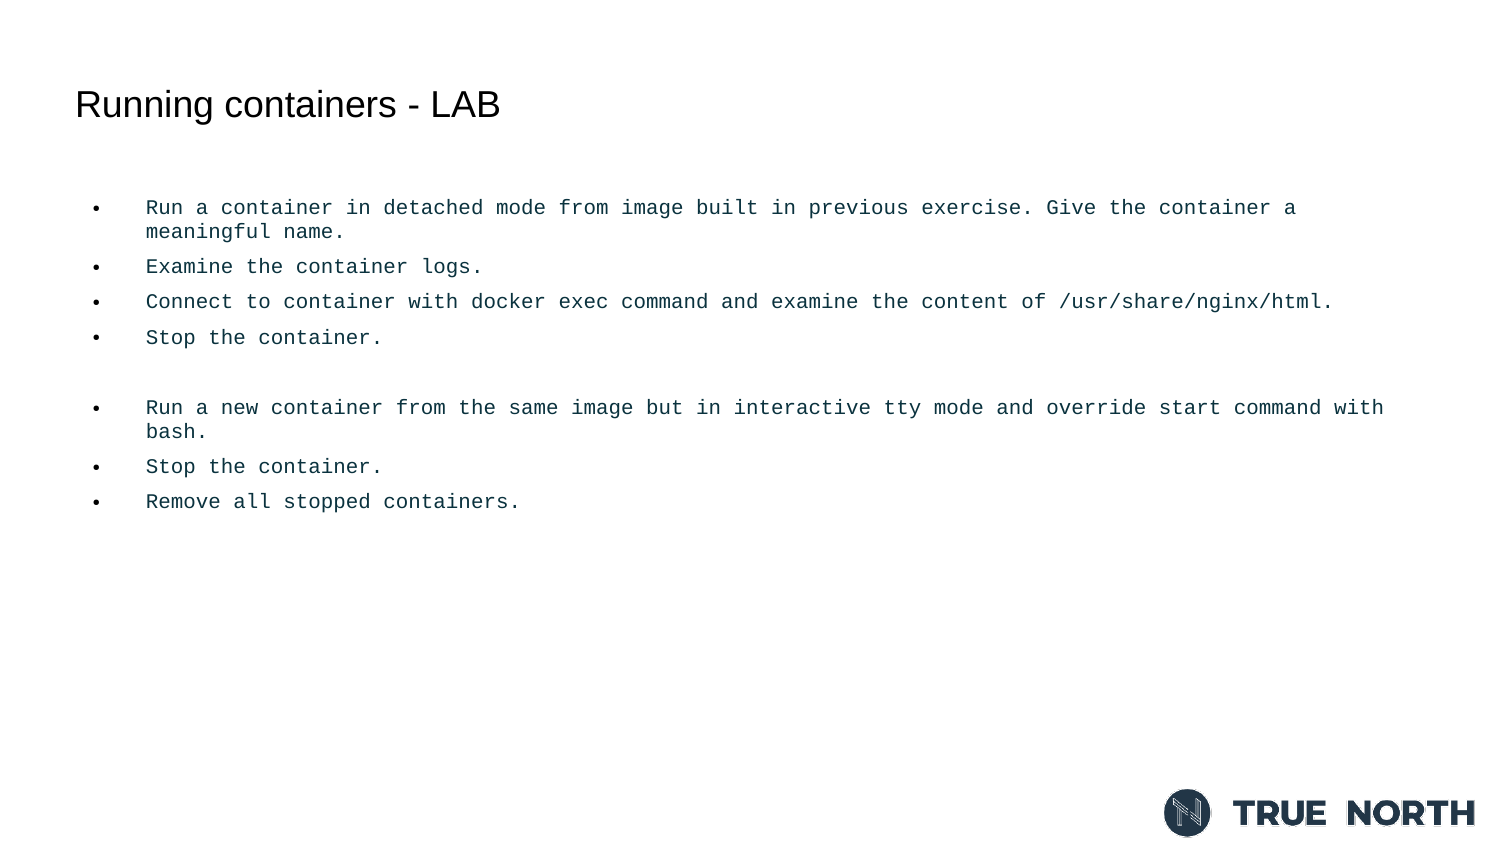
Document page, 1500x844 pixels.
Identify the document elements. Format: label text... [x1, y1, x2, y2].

list Run a container in detached mode from image built in previous exercise. Give the container a meaningful name. Examine the container logs. Connect to container with docker exec command and examine the content of /usr/share/nginx/html. Stop the container. Run a new container from the same image but in interactive tty mode and override start command with bash. Stop the container. Remove all stopped containers. [75, 197, 1426, 687]
picture [1162, 787, 1475, 838]
title Running containers - LAB [75, 33, 1425, 175]
